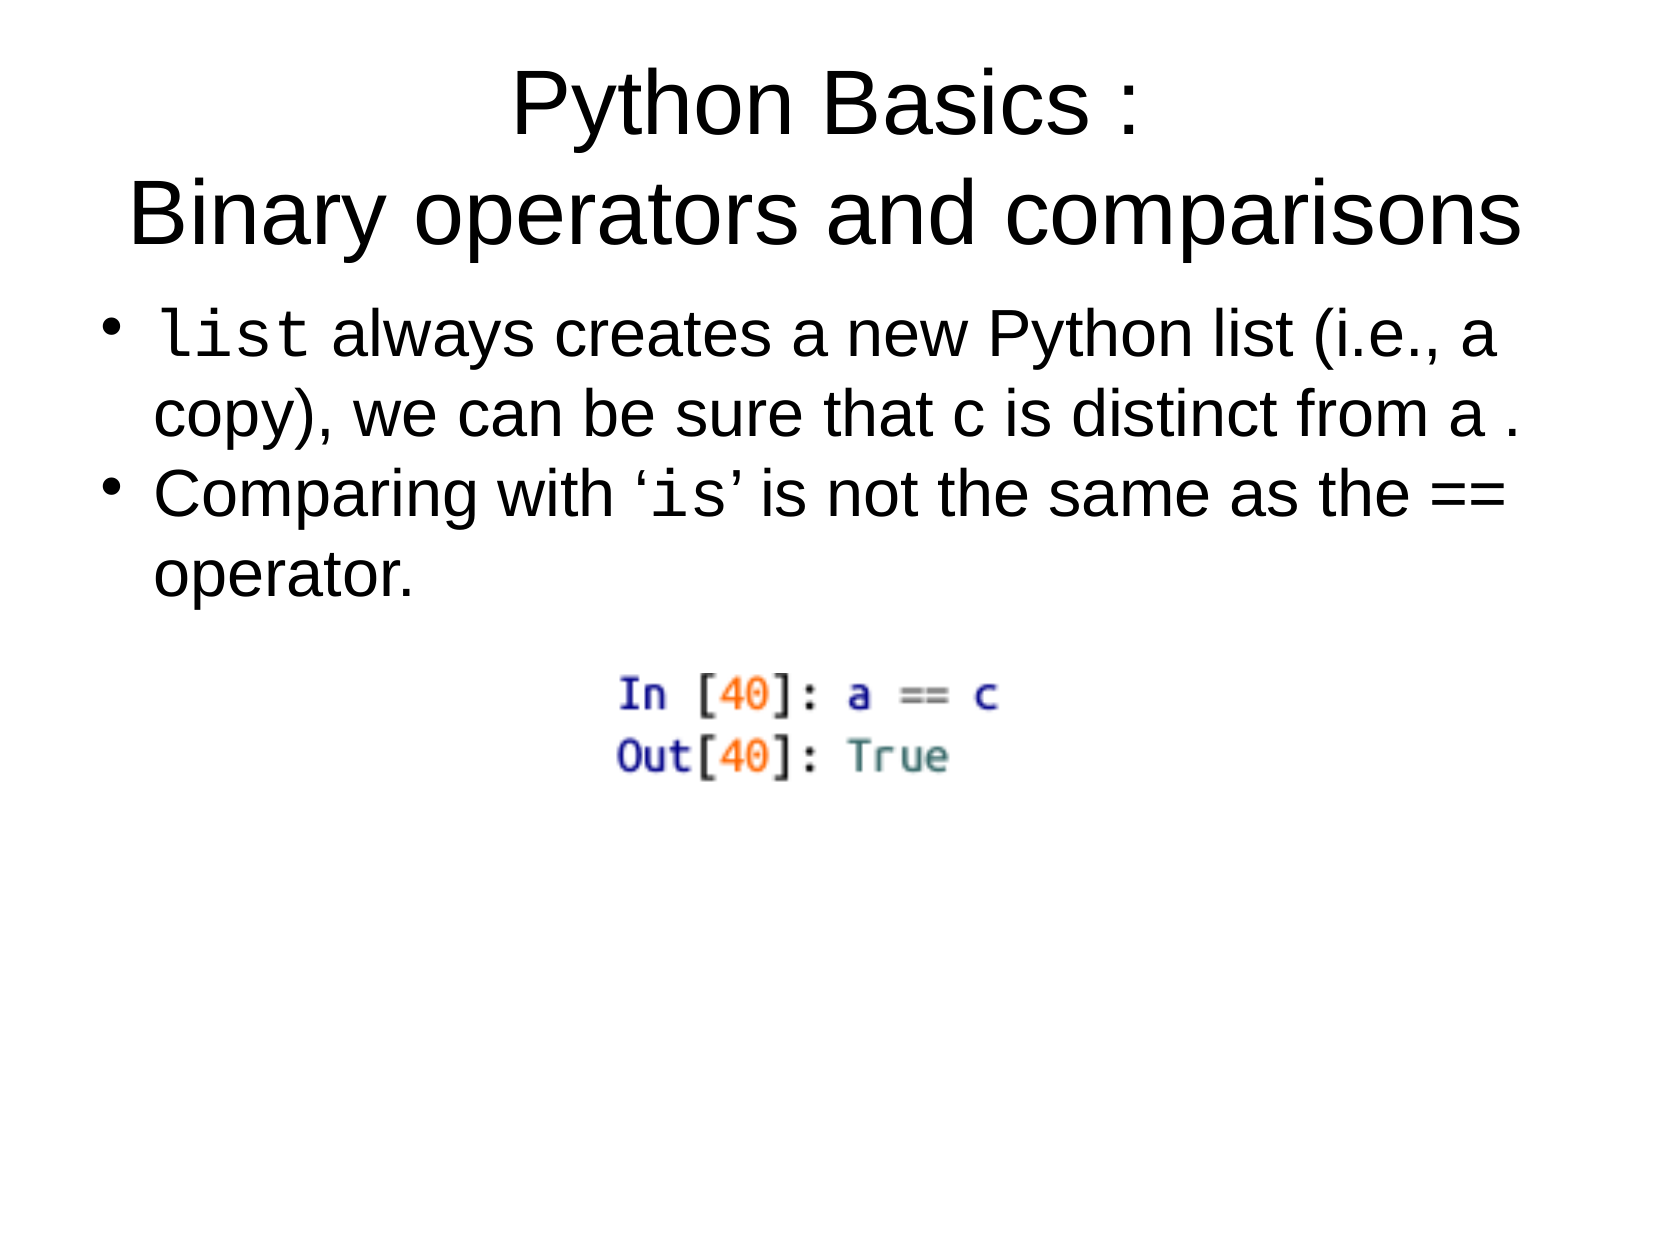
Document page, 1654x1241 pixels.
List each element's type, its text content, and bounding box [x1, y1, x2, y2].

text_box list always creates a new Python list (i.e., a copy), we can be sure that c is distinct from a . Comparing with ‘is’ is not the same as the == operator. [82, 290, 1571, 1010]
picture [612, 673, 1049, 813]
text_box Python Basics : Binary operators and comparisons [82, 49, 1571, 257]
